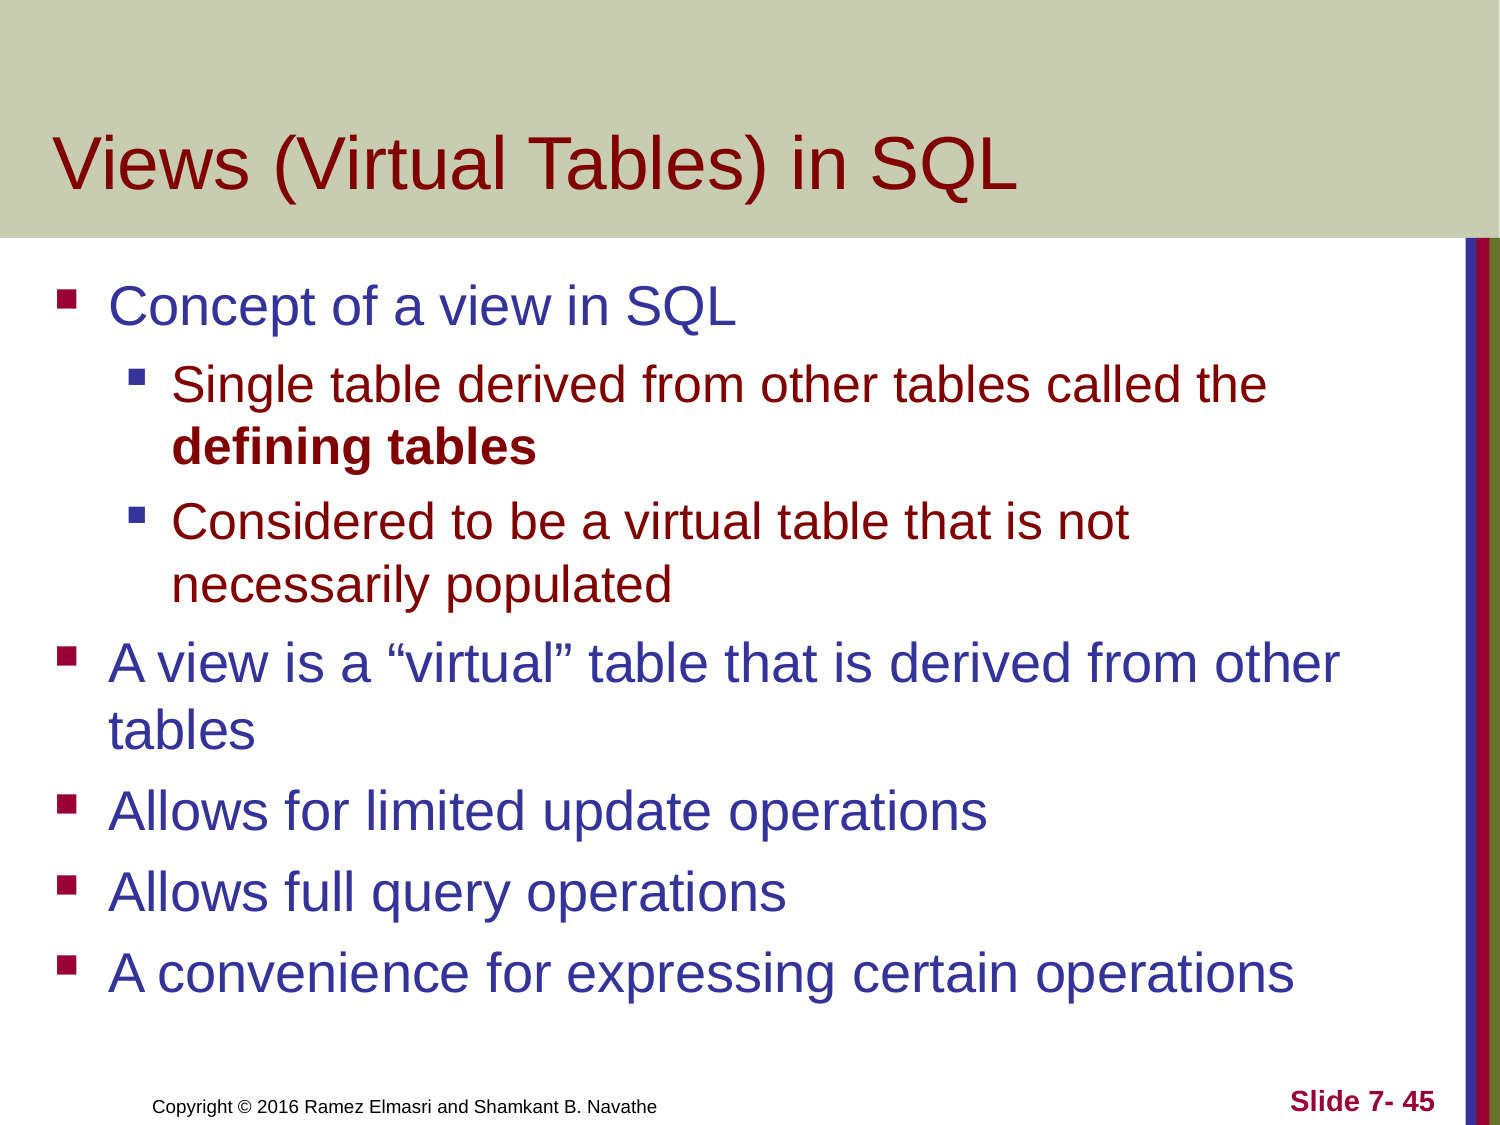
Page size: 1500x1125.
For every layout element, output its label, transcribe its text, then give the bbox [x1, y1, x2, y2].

title Views (Virtual Tables) in SQL [37, 49, 1317, 213]
list Concept of a view in SQL Single table derived from other tables called the defining tables Considered to be a virtual table that is not necessarily populated A view is a “virtual” table that is derived from other tables Allows for limited update operations Allows full query operations A convenience for expressing certain operations [39, 262, 1400, 1013]
text_box Slide 7- 45 [1137, 1050, 1450, 1125]
